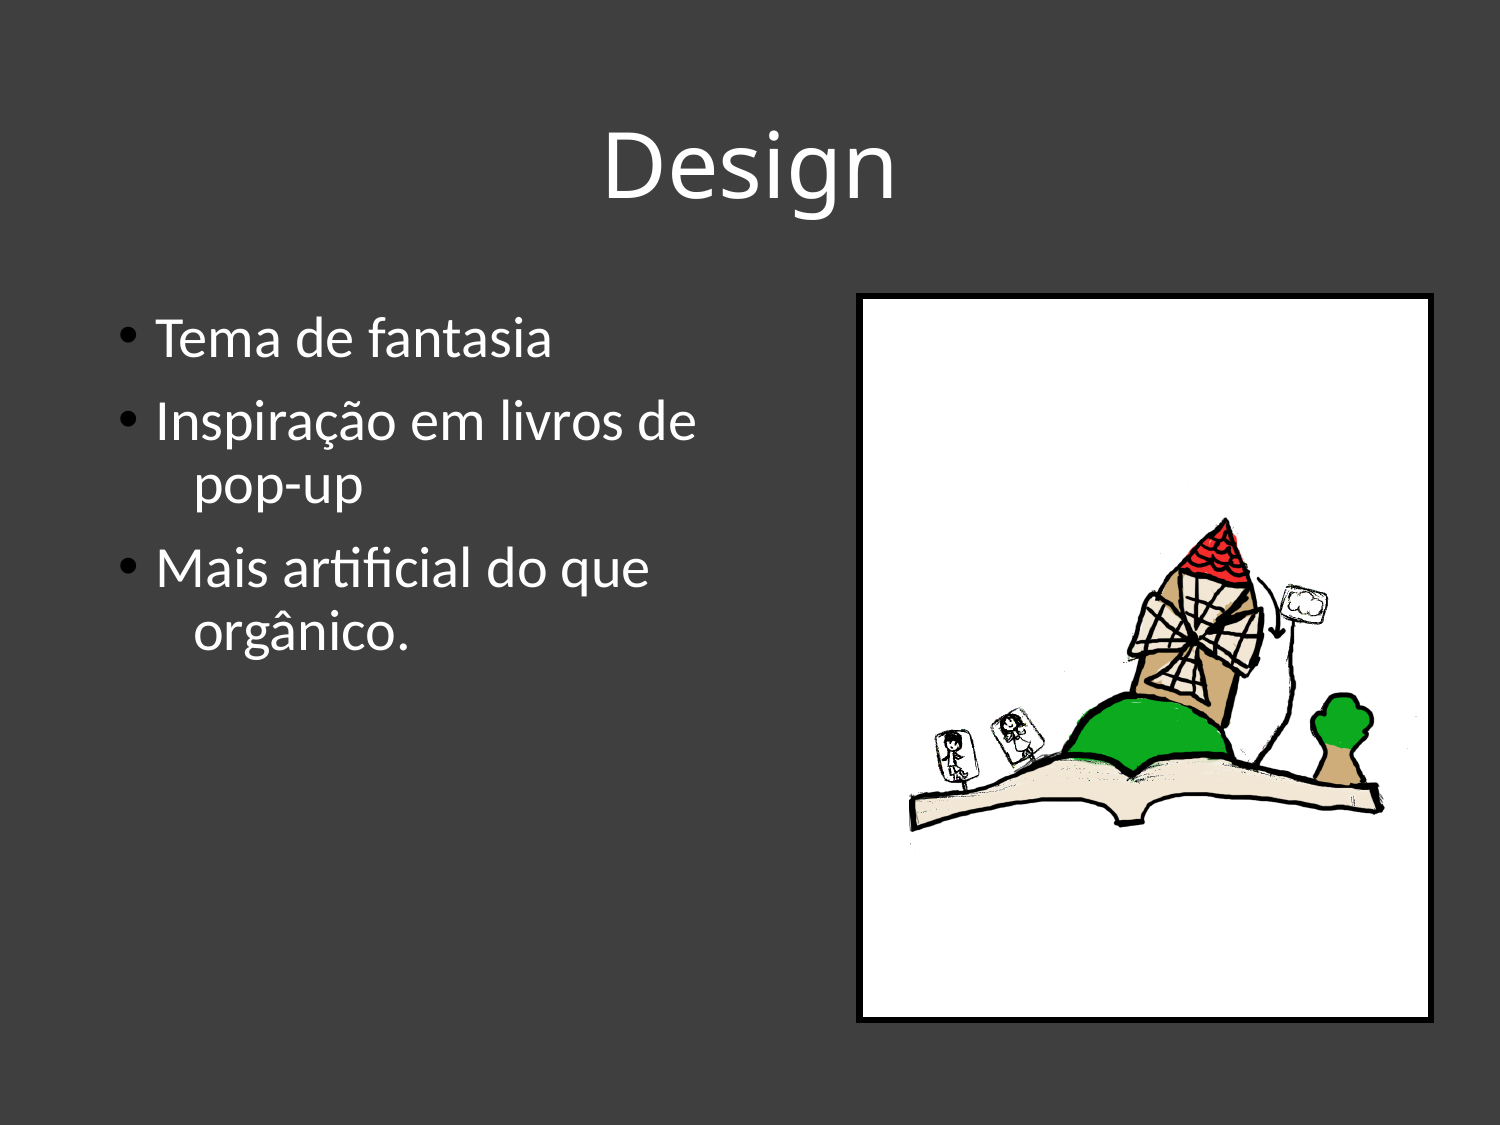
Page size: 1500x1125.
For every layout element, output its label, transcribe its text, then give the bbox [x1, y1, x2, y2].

list Tema de fantasia Inspiração em livros de pop-up Mais artificial do que orgânico. [103, 299, 741, 1014]
title Design [103, 59, 1397, 278]
picture [862, 299, 1429, 1017]
